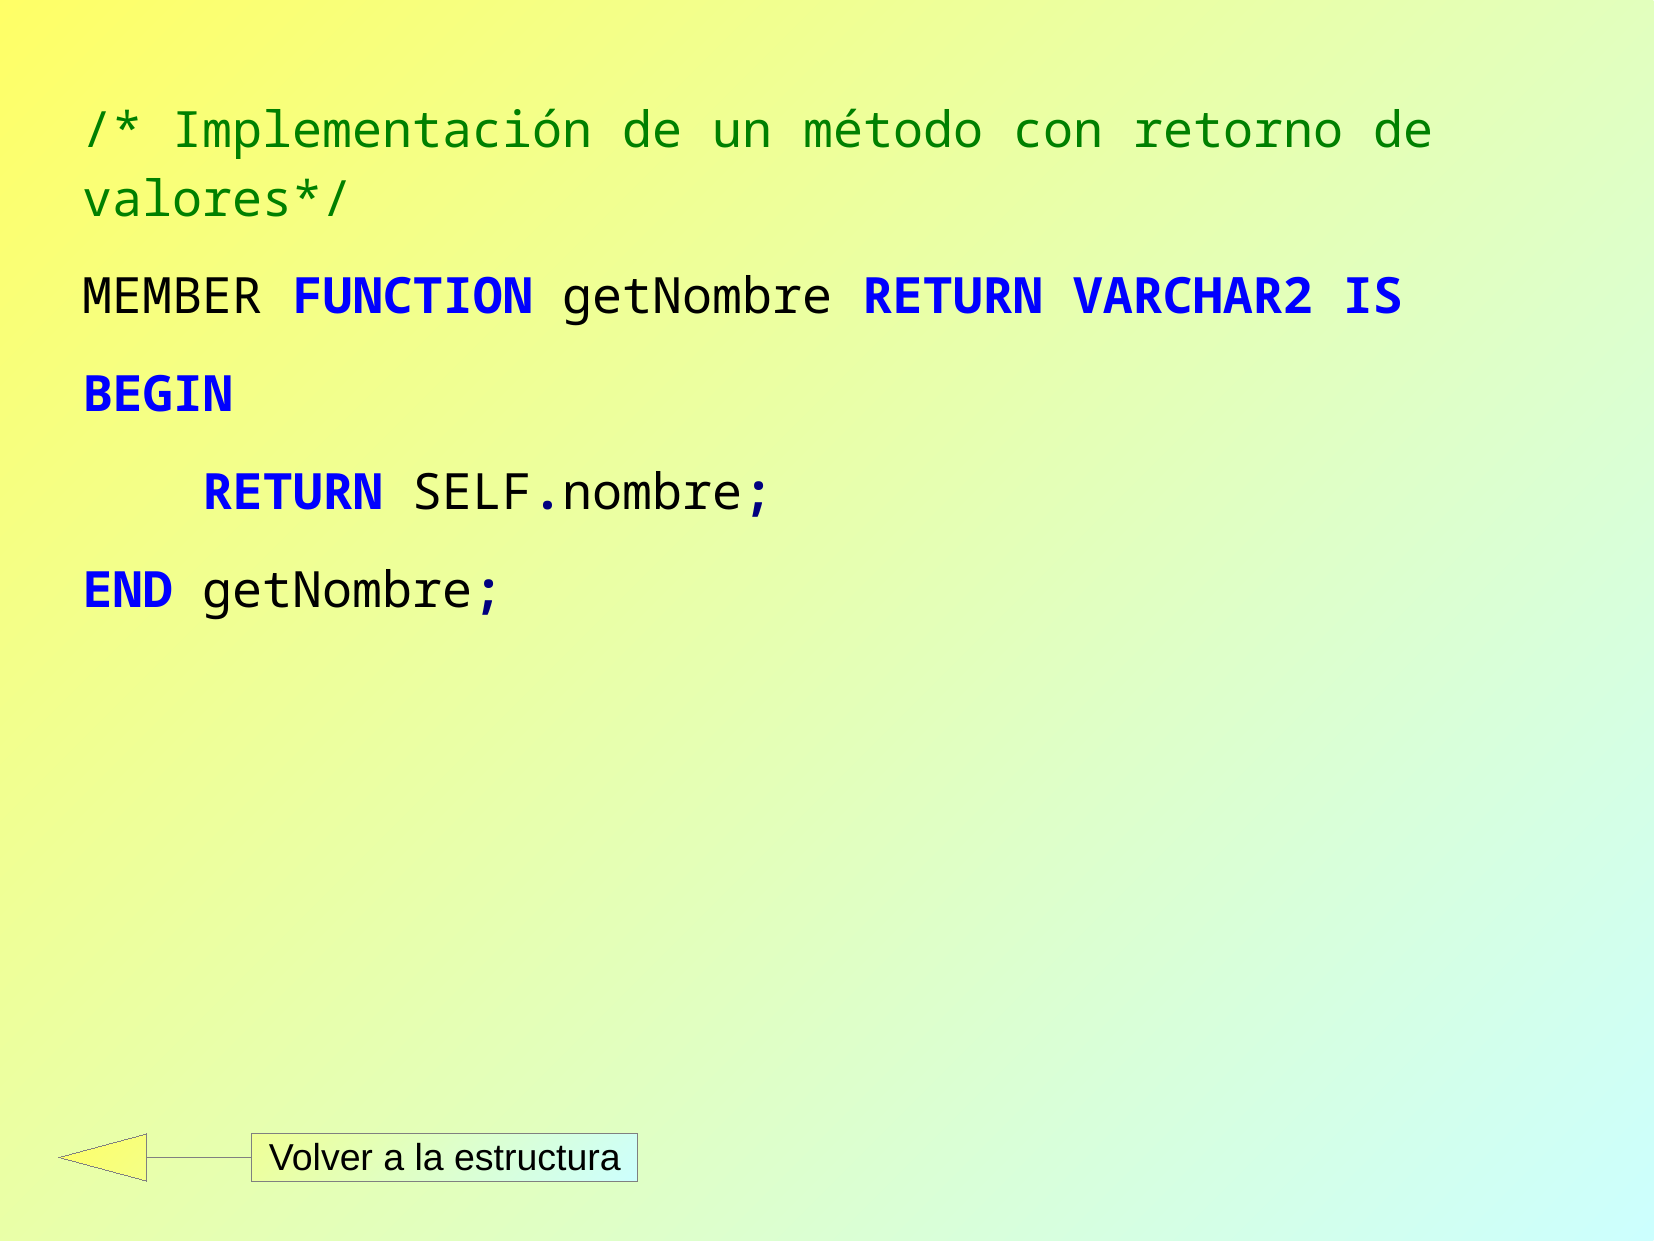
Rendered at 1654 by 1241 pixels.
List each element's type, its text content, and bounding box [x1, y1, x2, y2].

list /* Implementación de un método con retorno de valores*/ MEMBER FUNCTION getNombre RETURN VARCHAR2 IS BEGIN RETURN SELF.nombre; END getNombre; [82, 94, 1538, 1170]
text_box Volver a la estructura [58, 1133, 638, 1182]
